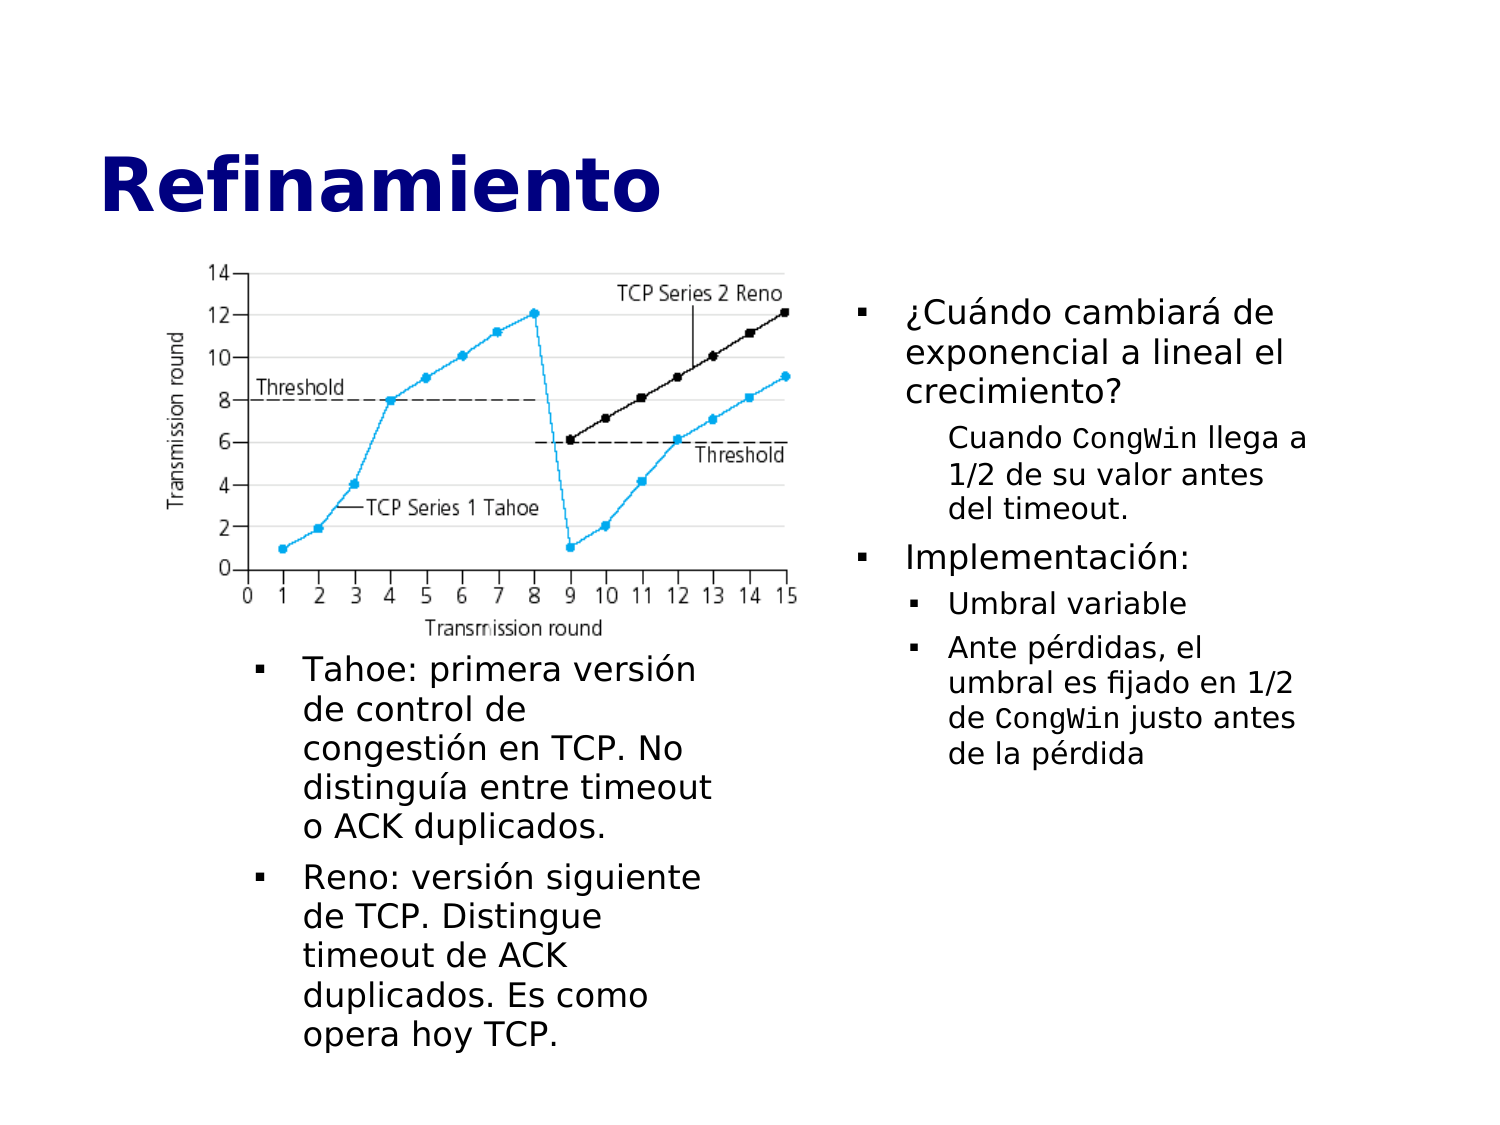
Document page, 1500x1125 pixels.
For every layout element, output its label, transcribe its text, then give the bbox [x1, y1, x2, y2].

list [139, 293, 713, 620]
picture [60, 213, 1002, 652]
list Tahoe: primera versión de control de congestión en TCP. No distinguía entre timeout o ACK duplicados. Reno: versión siguiente de TCP. Distingue timeout de ACK duplicados. Es como opera hoy TCP. [139, 650, 713, 1055]
list ¿Cuándo cambiará de exponencial a lineal el crecimiento? Cuando CongWin llega a 1/2 de su valor antes del timeout. Implementación: Umbral variable Ante pérdidas, el umbral es fijado en 1/2 de CongWin justo antes de la pérdida [741, 293, 1316, 772]
title Refinamiento [83, 91, 1406, 273]
